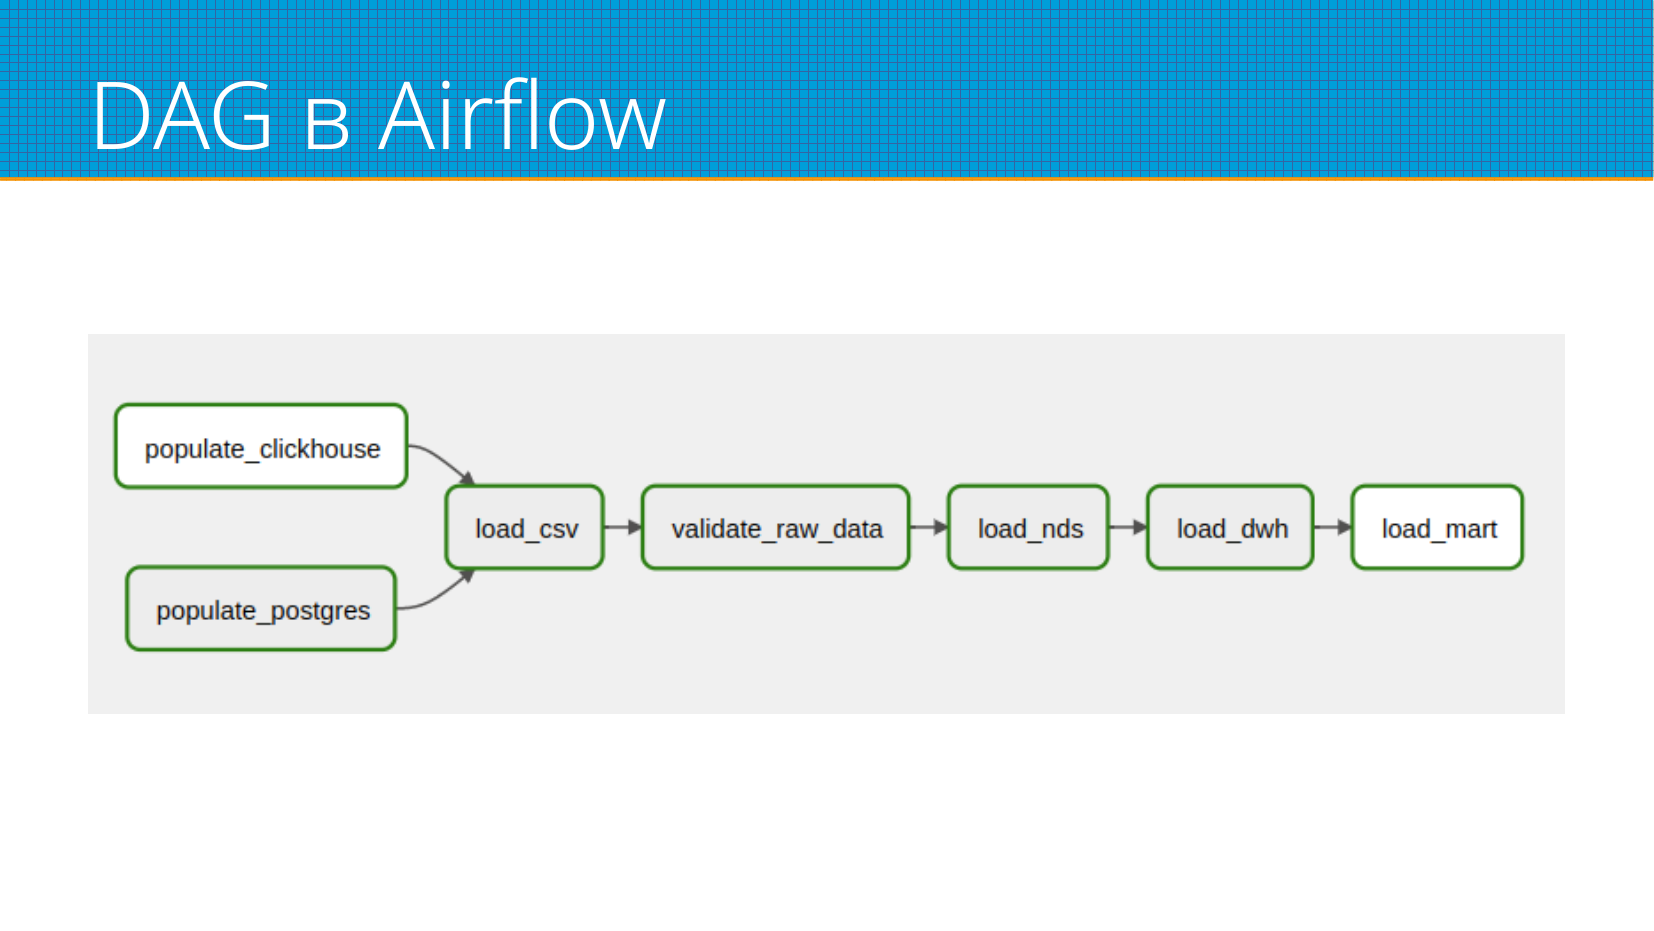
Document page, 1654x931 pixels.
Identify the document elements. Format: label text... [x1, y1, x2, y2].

title DAG в Airflow [88, 14, 1565, 178]
picture [88, 334, 1565, 714]
